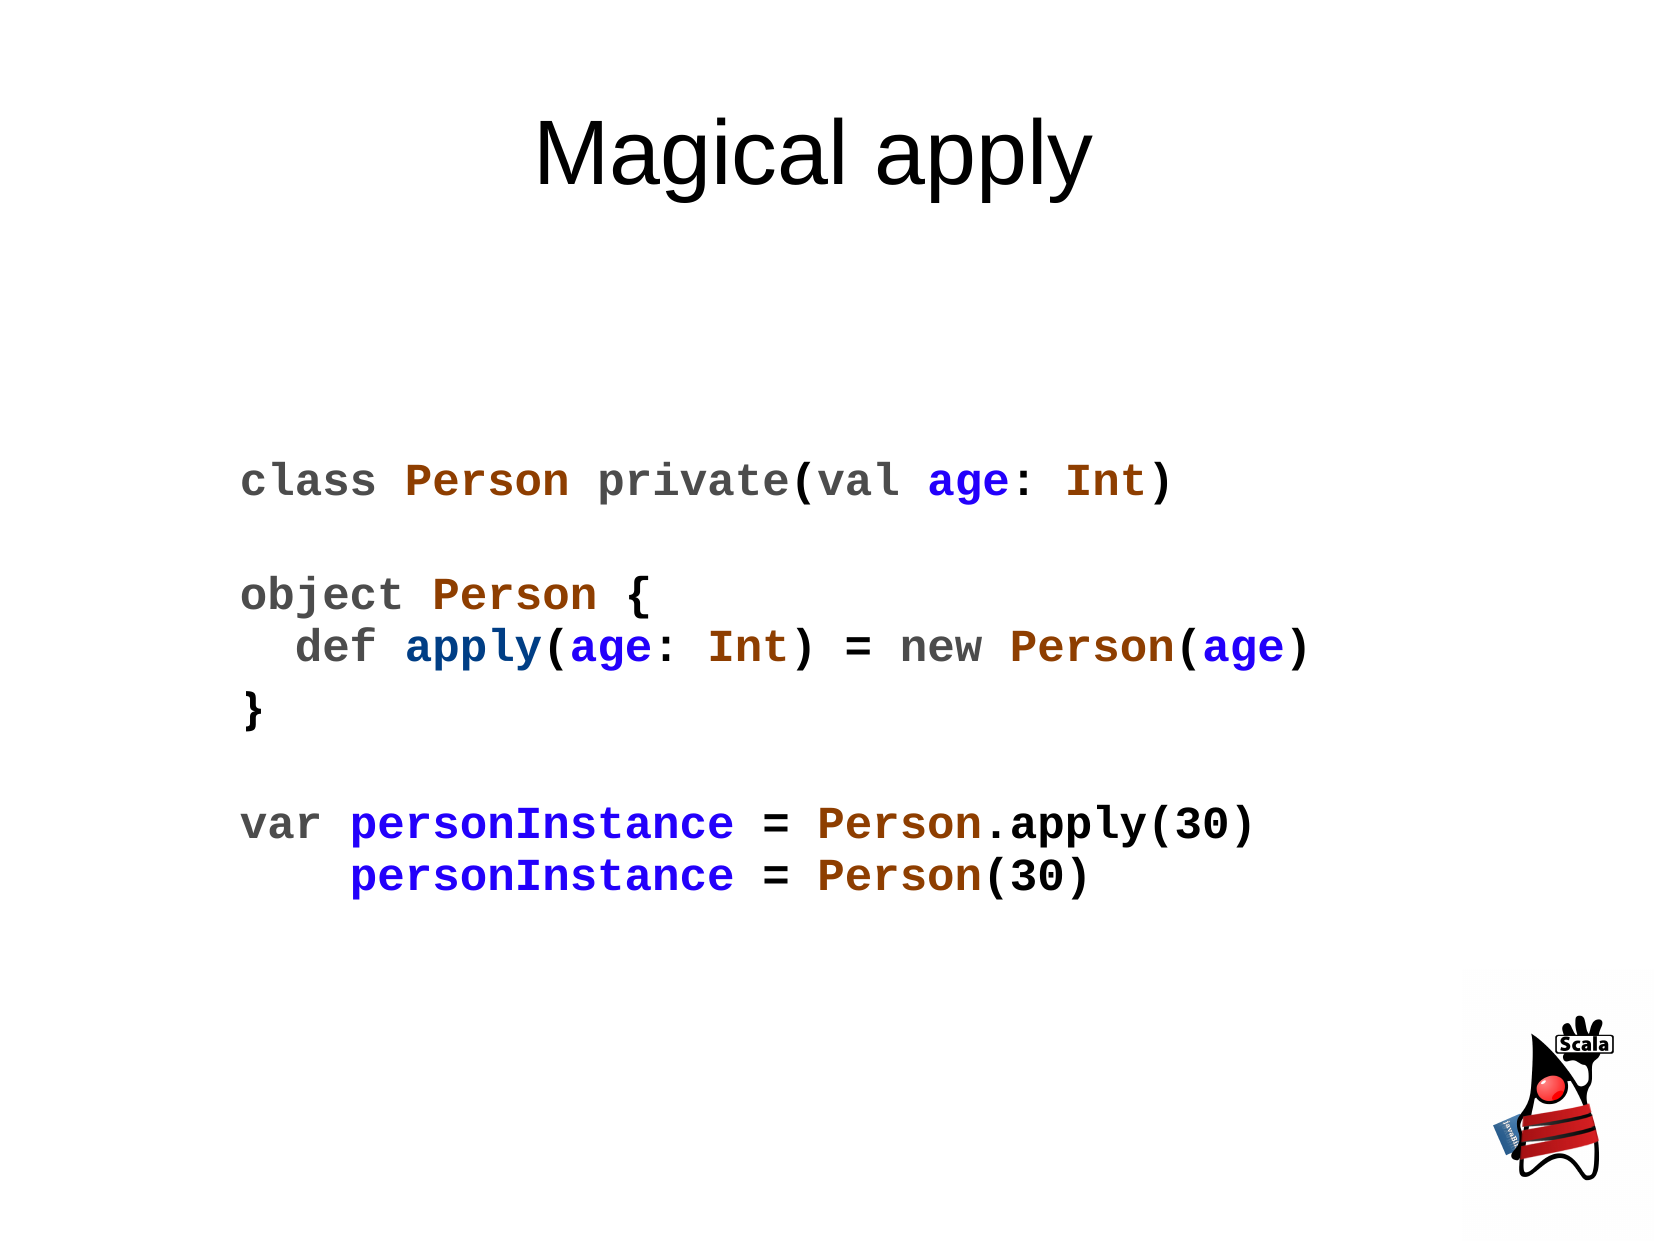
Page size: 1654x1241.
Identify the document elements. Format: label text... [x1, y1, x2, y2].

text_box class Person private(val age: Int) object Person { def apply(age: Int) = new Person(age) } var personInstance = Person.apply(30) personInstance = Person(30) [225, 450, 1463, 879]
picture [1462, 969, 1654, 1241]
title Magical apply [82, 56, 1571, 250]
